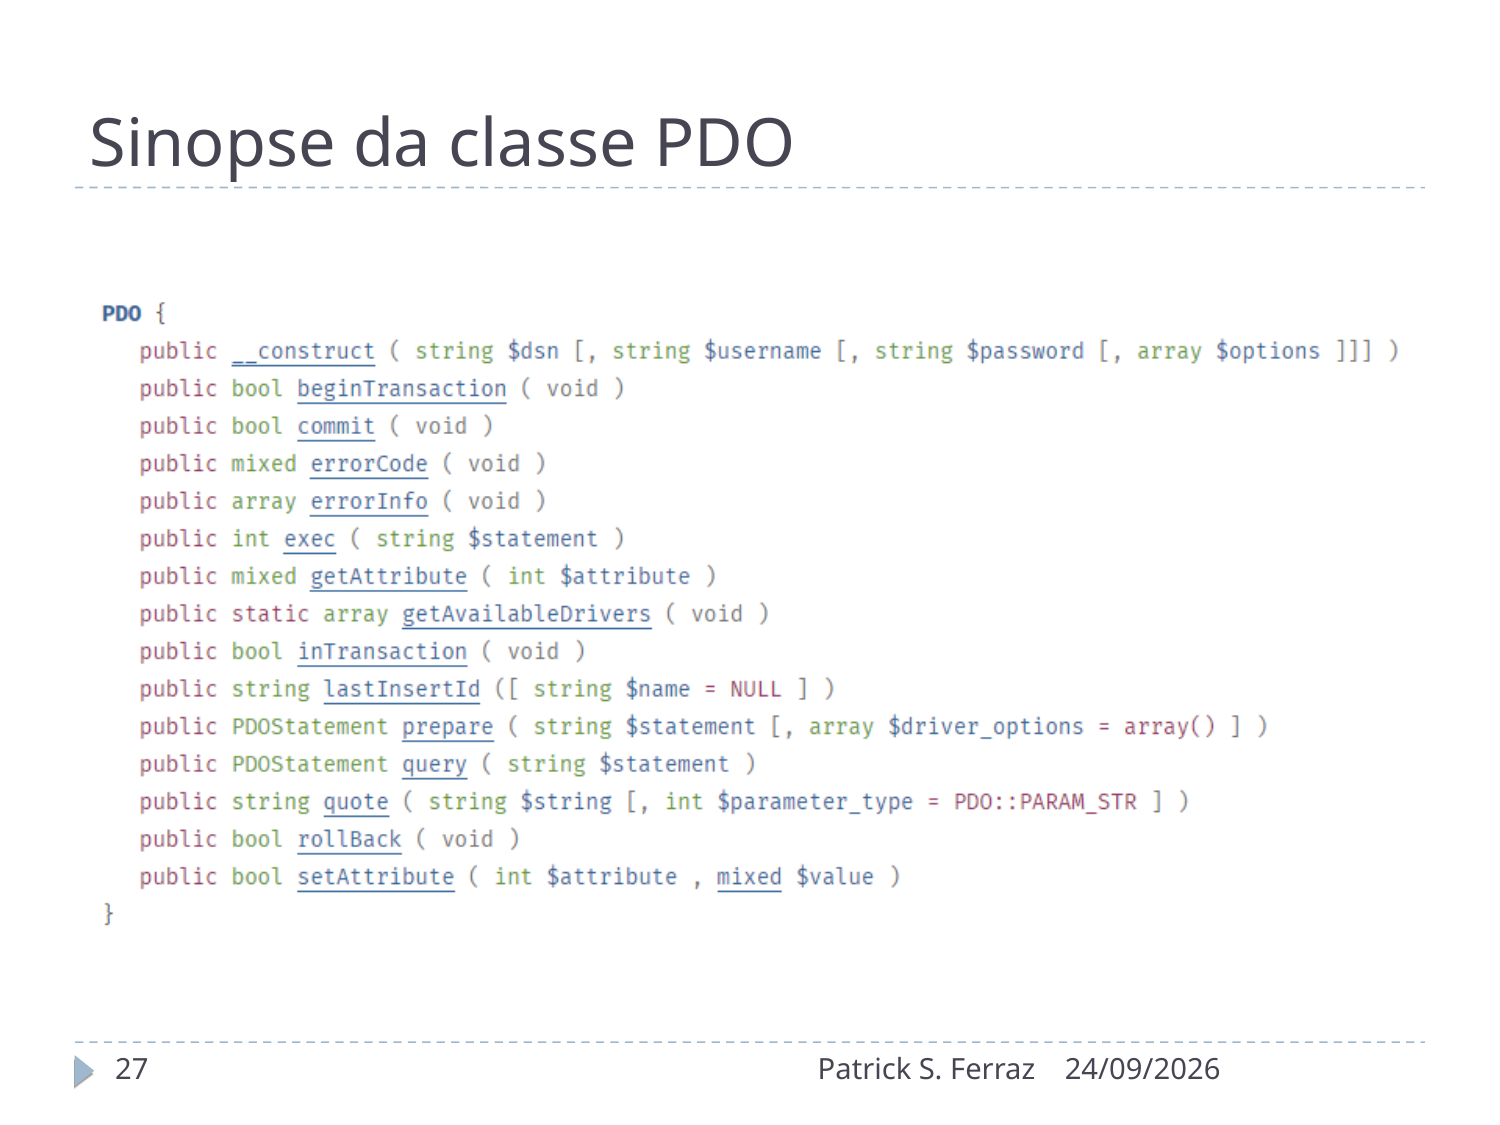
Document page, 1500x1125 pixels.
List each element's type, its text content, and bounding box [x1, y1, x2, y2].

slide_number <número> [100, 1042, 426, 1103]
picture [99, 301, 1401, 930]
title Sinopse da classe PDO [75, 24, 1425, 188]
footer Patrick S. Ferraz [475, 1042, 1051, 1103]
slide_number 08/07/2017 [1051, 1042, 1426, 1103]
